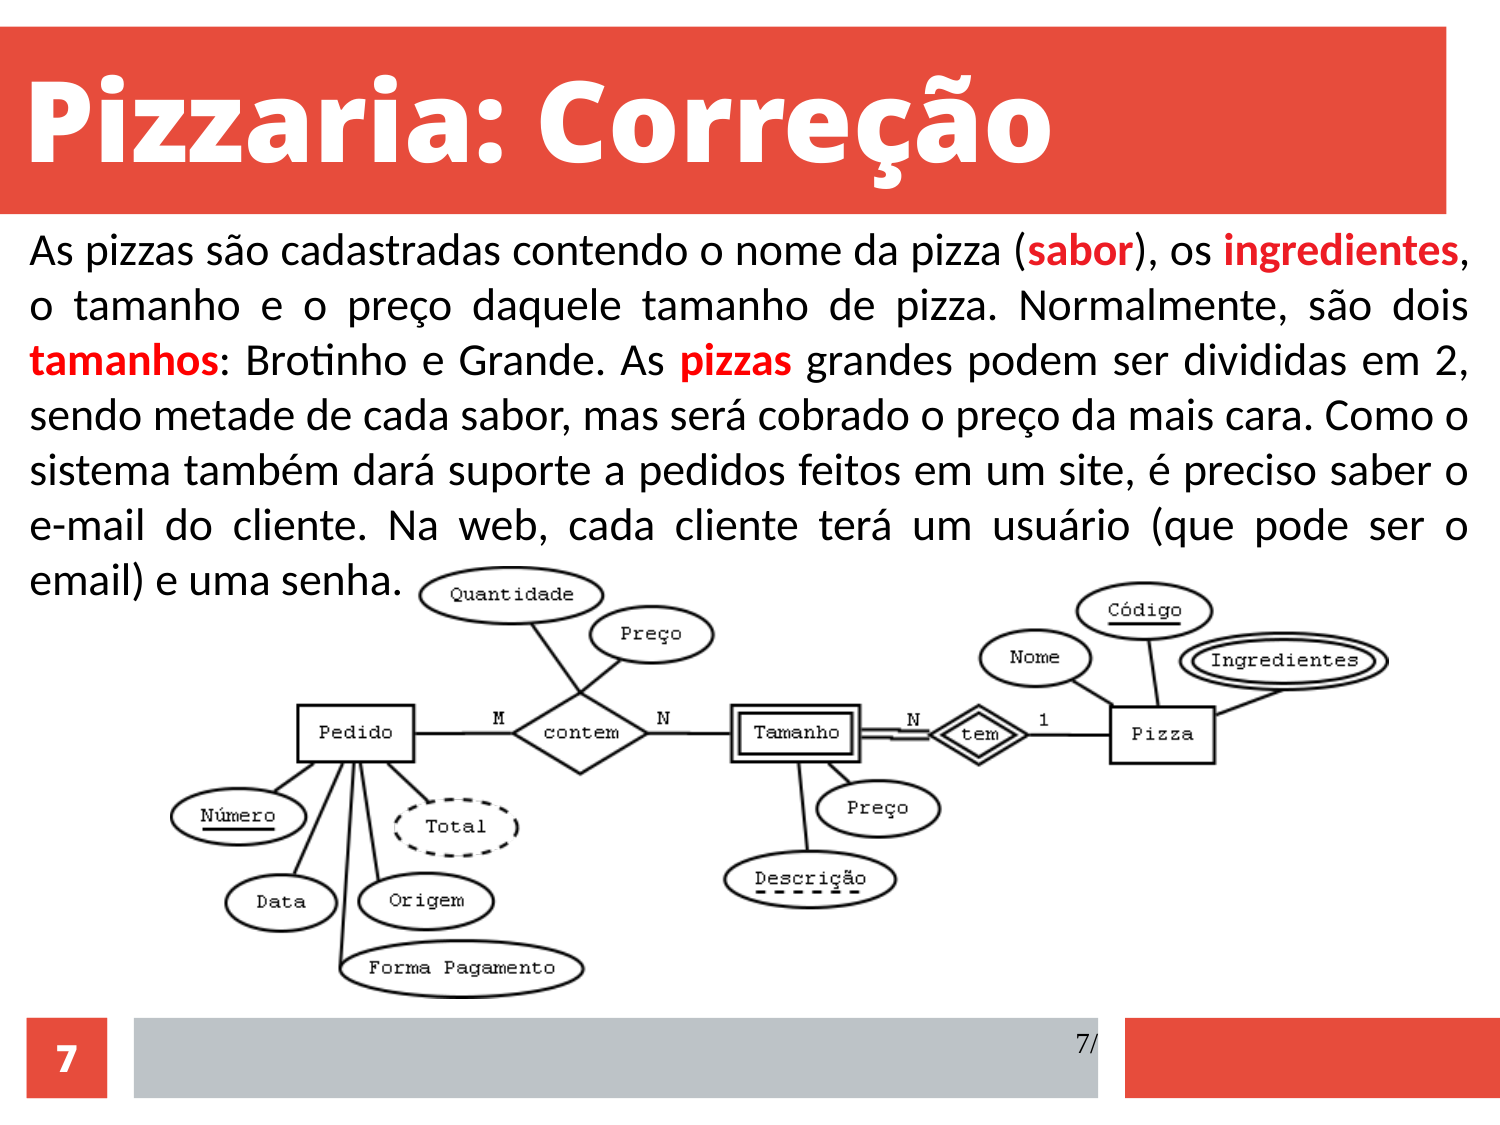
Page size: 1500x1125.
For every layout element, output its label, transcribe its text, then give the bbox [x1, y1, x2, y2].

title Pizzaria: Correção [23, 42, 1418, 194]
picture [170, 566, 1389, 999]
list As pizzas são cadastradas contendo o nome da pizza (sabor), os ingredientes, o tamanho e o preço daquele tamanho de pizza. Normalmente, são dois tamanhos: Brotinho e Grande. As pizzas grandes podem ser divididas em 2, sendo metade de cada sabor, mas será cobrado o preço da mais cara. Como o sistema também dará suporte a pedidos feitos em um site, é preciso saber o e-mail do cliente. Na web, cada cliente terá um usuário (que pode ser o email) e uma senha. [29, 219, 1471, 638]
text_box <número>/ [1075, 1024, 1425, 1103]
